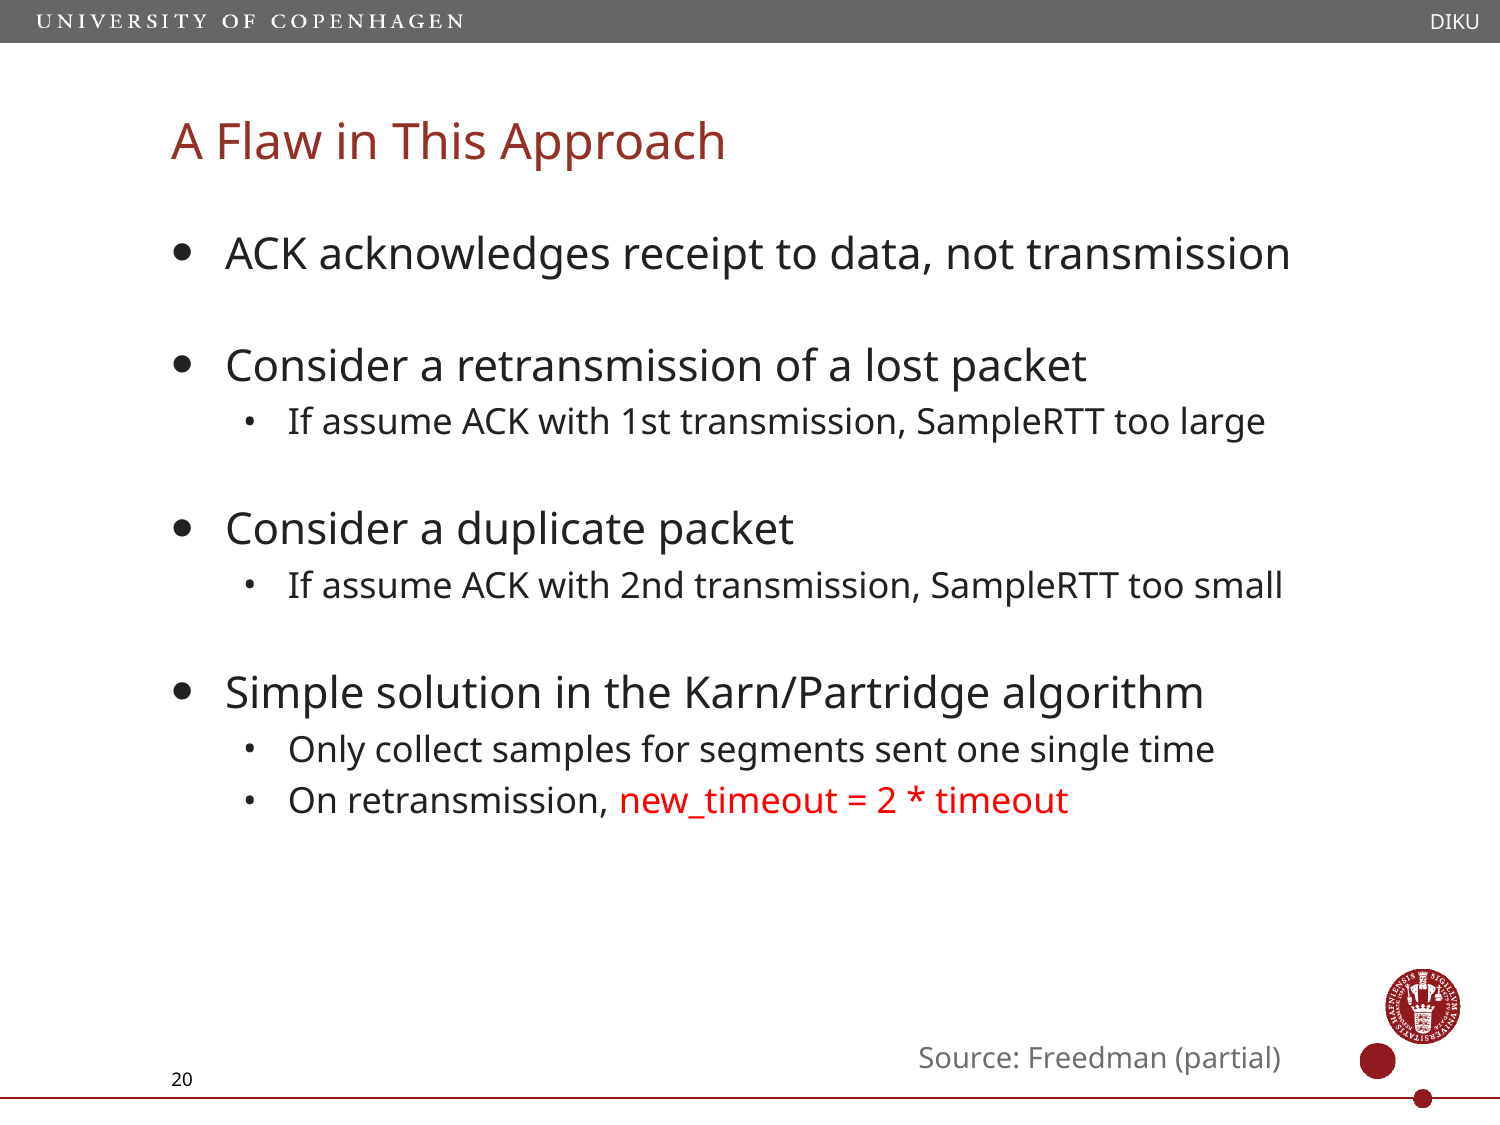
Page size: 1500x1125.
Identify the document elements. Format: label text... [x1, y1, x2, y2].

text_box Source: Freedman (partial) [903, 1031, 1341, 1083]
picture [0, 910, 1500, 1122]
text_box DIKU [469, 0, 1495, 43]
title A Flaw in This Approach [171, 75, 1329, 171]
list ACK acknowledges receipt to data, not transmission Consider a retransmission of a lost packet If assume ACK with 1st transmission, SampleRTT too large Consider a duplicate packet If assume ACK with 2nd transmission, SampleRTT too small Simple solution in the Karn/Partridge algorithm Only collect samples for segments sent one single time On retransmission, new_timeout = 2 * timeout [171, 225, 1329, 900]
text_box <number> [171, 1067, 522, 1092]
